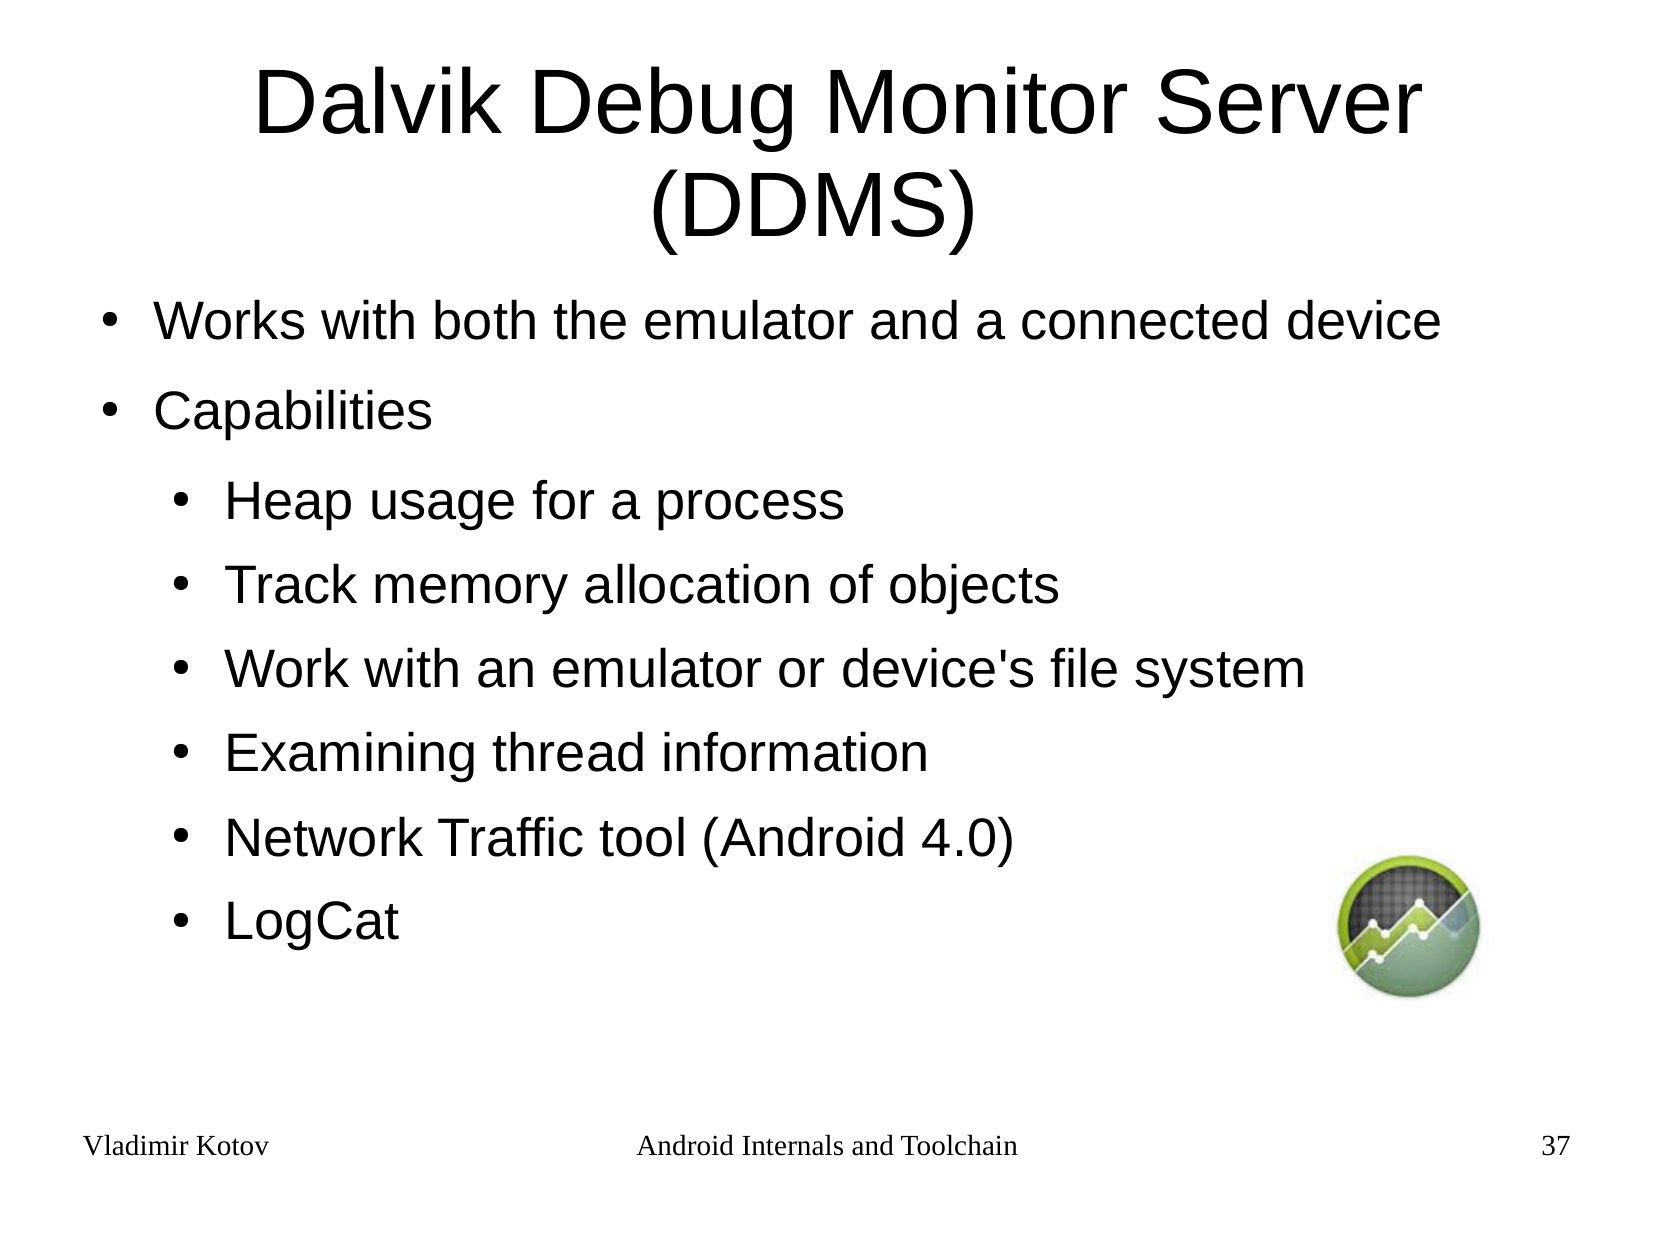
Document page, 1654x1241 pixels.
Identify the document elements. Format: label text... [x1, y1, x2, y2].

title Dalvik Debug Monitor Server (DDMS) [82, 49, 1571, 257]
picture [1329, 847, 1489, 1007]
list Works with both the emulator and a connected device Capabilities Heap usage for a process Track memory allocation of objects Work with an emulator or device's file system Examining thread information Network Traffic tool (Android 4.0) LogCat [82, 290, 1571, 1109]
